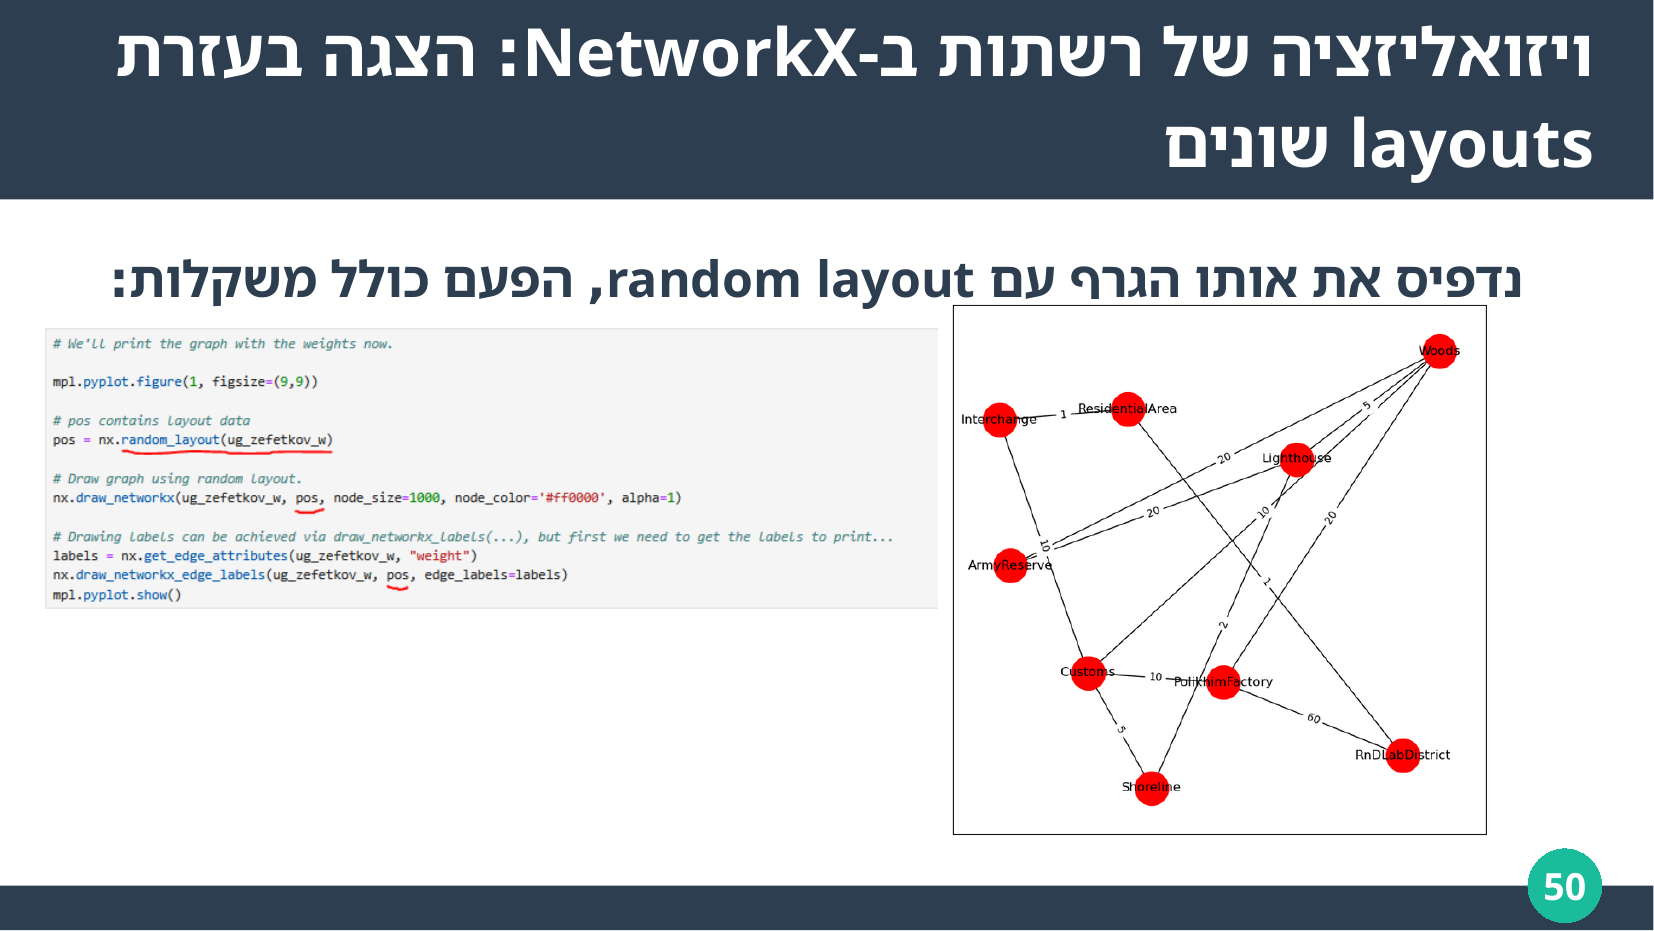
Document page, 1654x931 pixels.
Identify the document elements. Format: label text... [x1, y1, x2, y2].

picture [37, 314, 938, 616]
list נדפיס את אותו הגרף עם random layout, הפעם כולל משקלות: [58, 243, 1595, 864]
title ויזואליזציה של רשתות ב-NetworkX: הצגה בעזרת layouts שונים [58, 36, 1595, 155]
picture [944, 299, 1501, 842]
